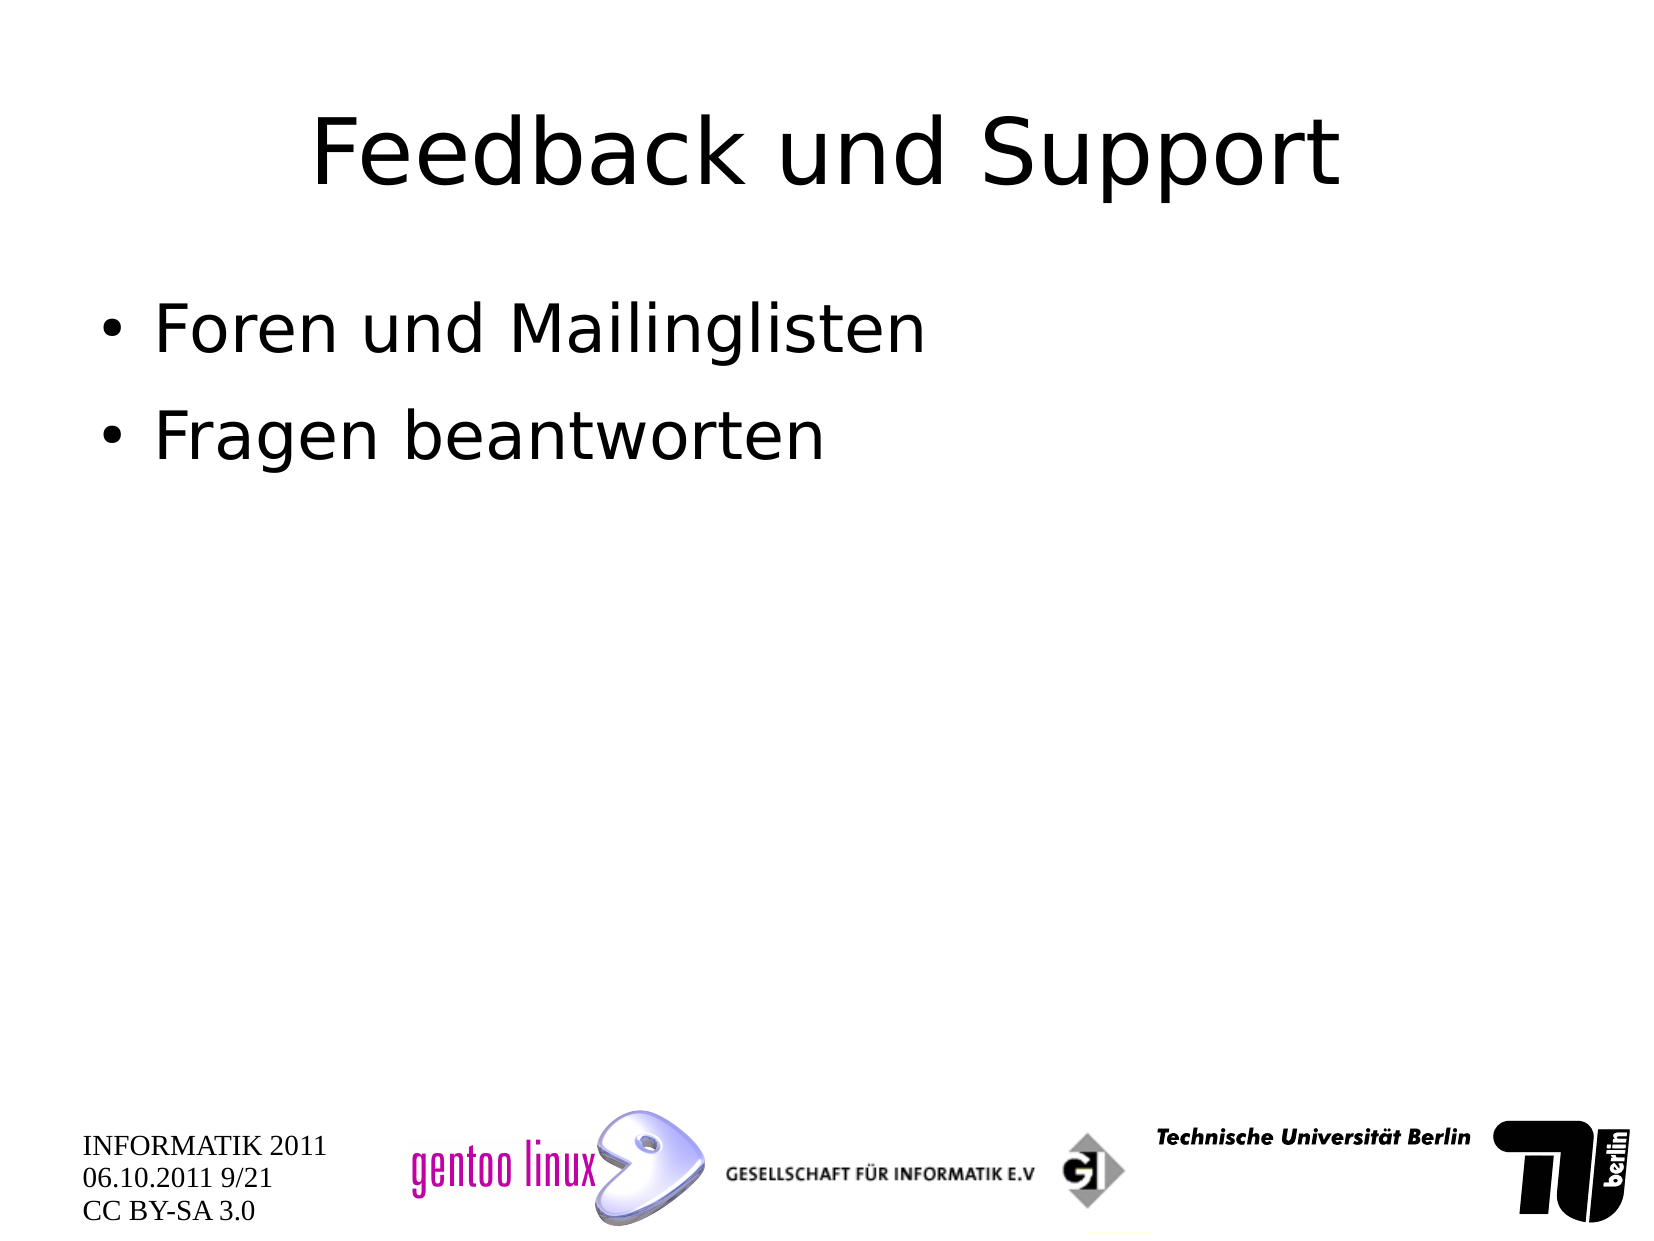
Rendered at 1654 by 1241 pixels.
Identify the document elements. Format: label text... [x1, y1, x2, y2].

list Foren und Mailinglisten Fragen beantworten [82, 290, 1571, 1109]
title Feedback und Support [82, 49, 1571, 257]
picture [726, 1109, 1152, 1234]
picture [407, 1109, 708, 1230]
